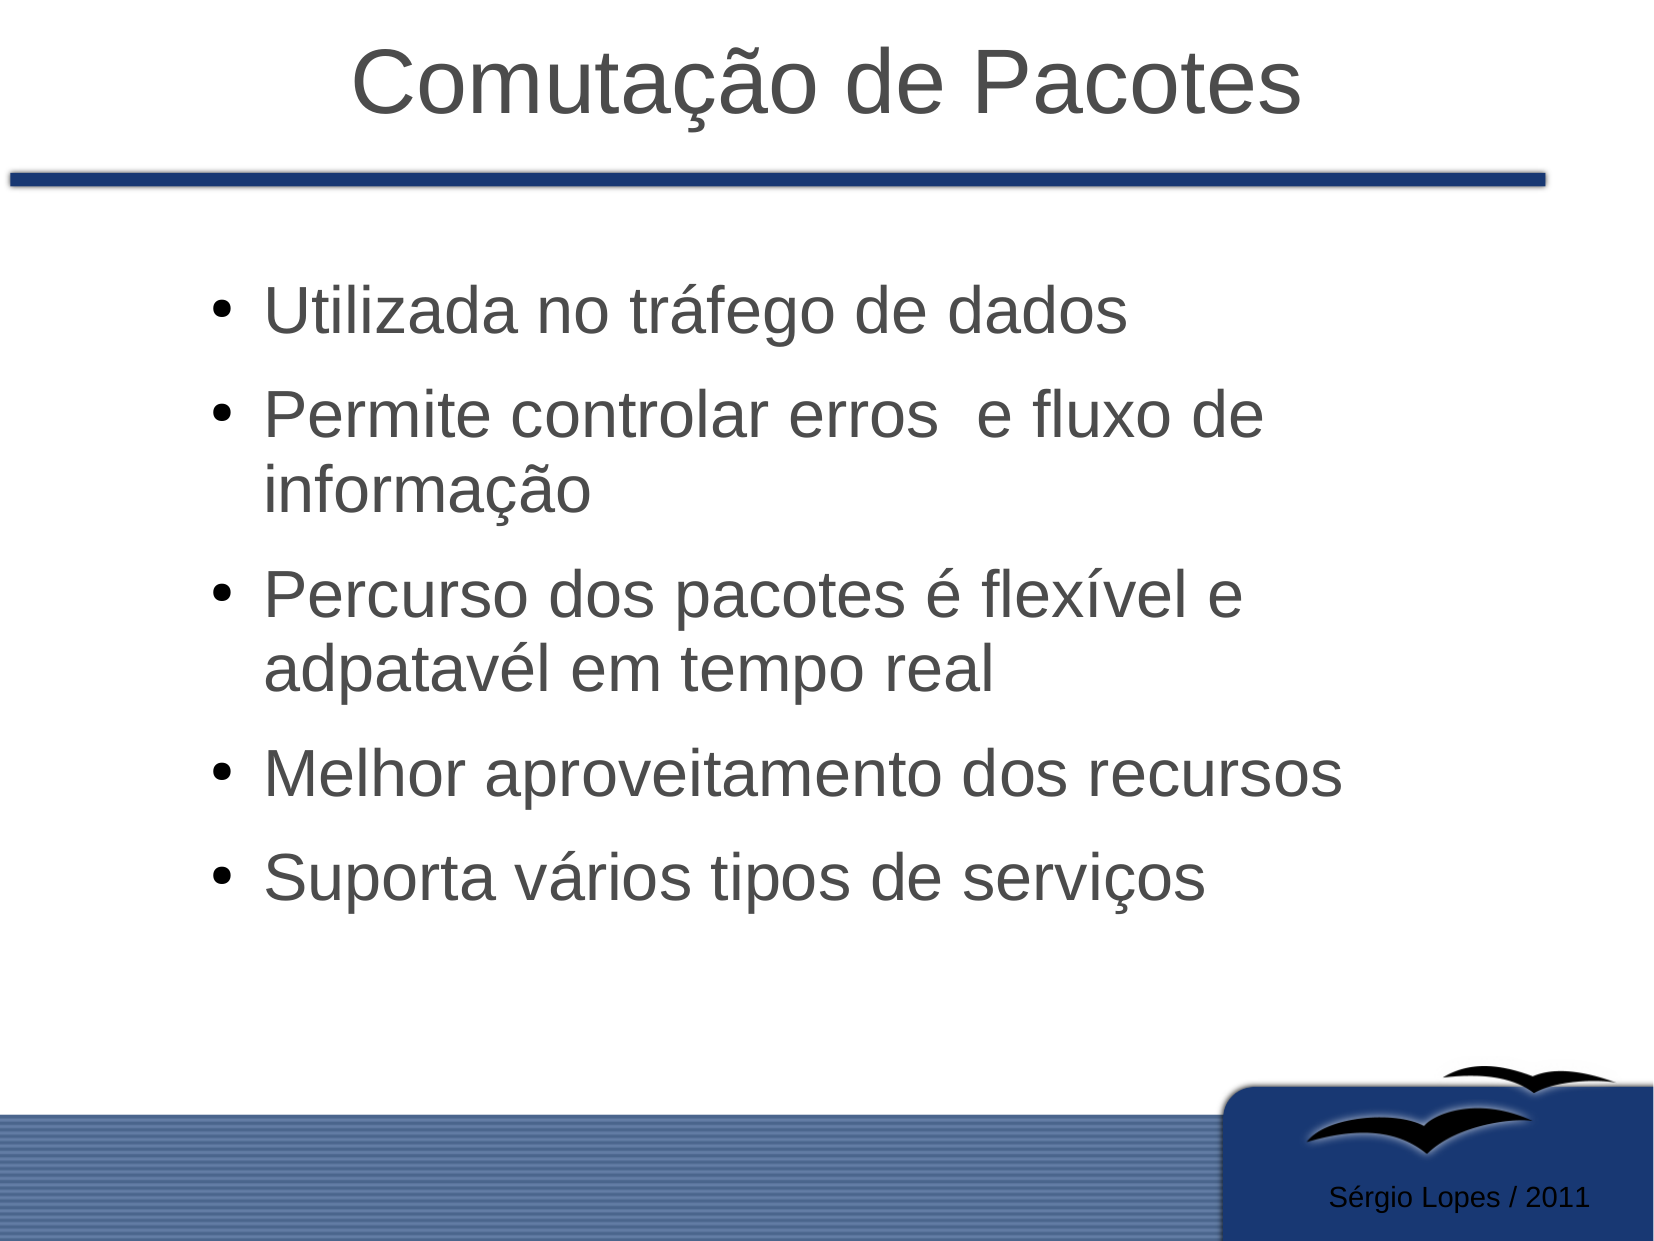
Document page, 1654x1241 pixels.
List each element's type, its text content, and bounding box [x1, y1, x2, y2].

text_box Sérgio Lopes / 2011 [1328, 1181, 1588, 1214]
list Utilizada no tráfego de dados Permite controlar erros e fluxo de informação Percurso dos pacotes é flexível e adpatavél em tempo real Melhor aproveitamento dos recursos Suporta vários tipos de serviços [121, 273, 1534, 1056]
picture [0, 0, 1654, 1241]
title Comutação de Pacotes [121, 0, 1534, 164]
